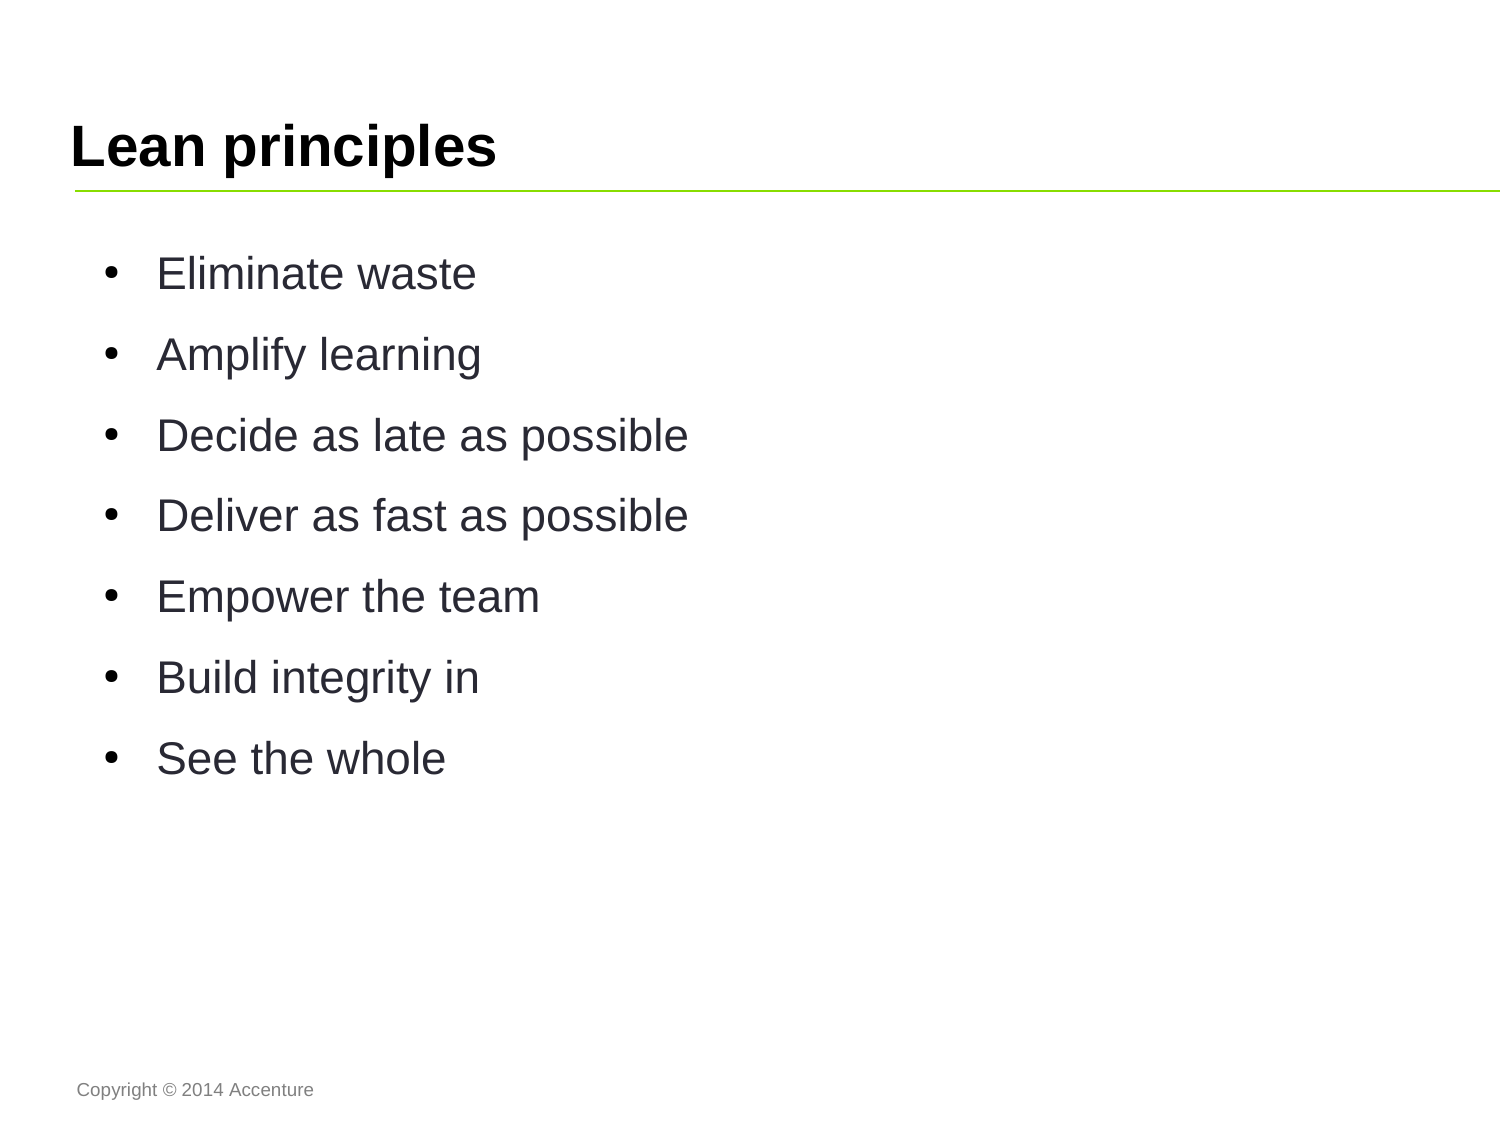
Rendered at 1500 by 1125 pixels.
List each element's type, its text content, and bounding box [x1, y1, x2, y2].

title Lean principles [70, 80, 1421, 213]
list Eliminate waste Amplify learning Decide as late as possible Deliver as fast as possible Empower the team Build integrity in See the whole [85, 248, 1406, 1119]
